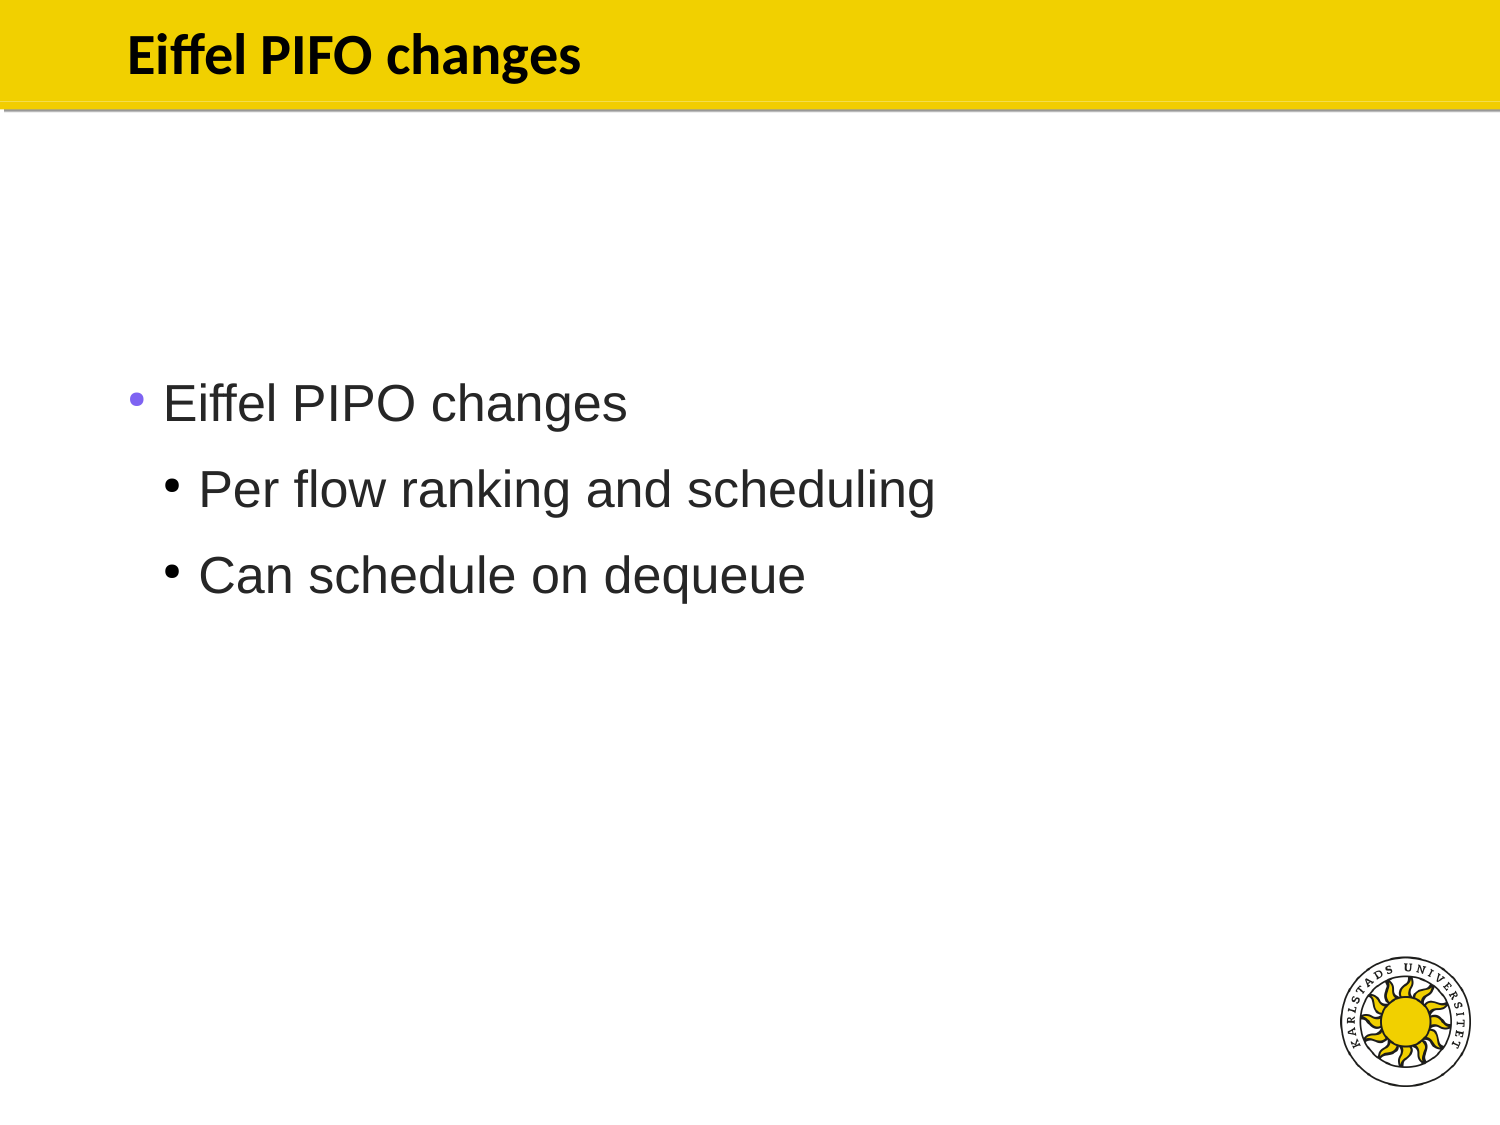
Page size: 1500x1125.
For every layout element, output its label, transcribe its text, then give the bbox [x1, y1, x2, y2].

list Eiffel PIPO changes Per flow ranking and scheduling Can schedule on dequeue [112, 361, 1388, 828]
title Eiffel PIFO changes [112, 0, 1388, 102]
picture [1340, 948, 1471, 1095]
